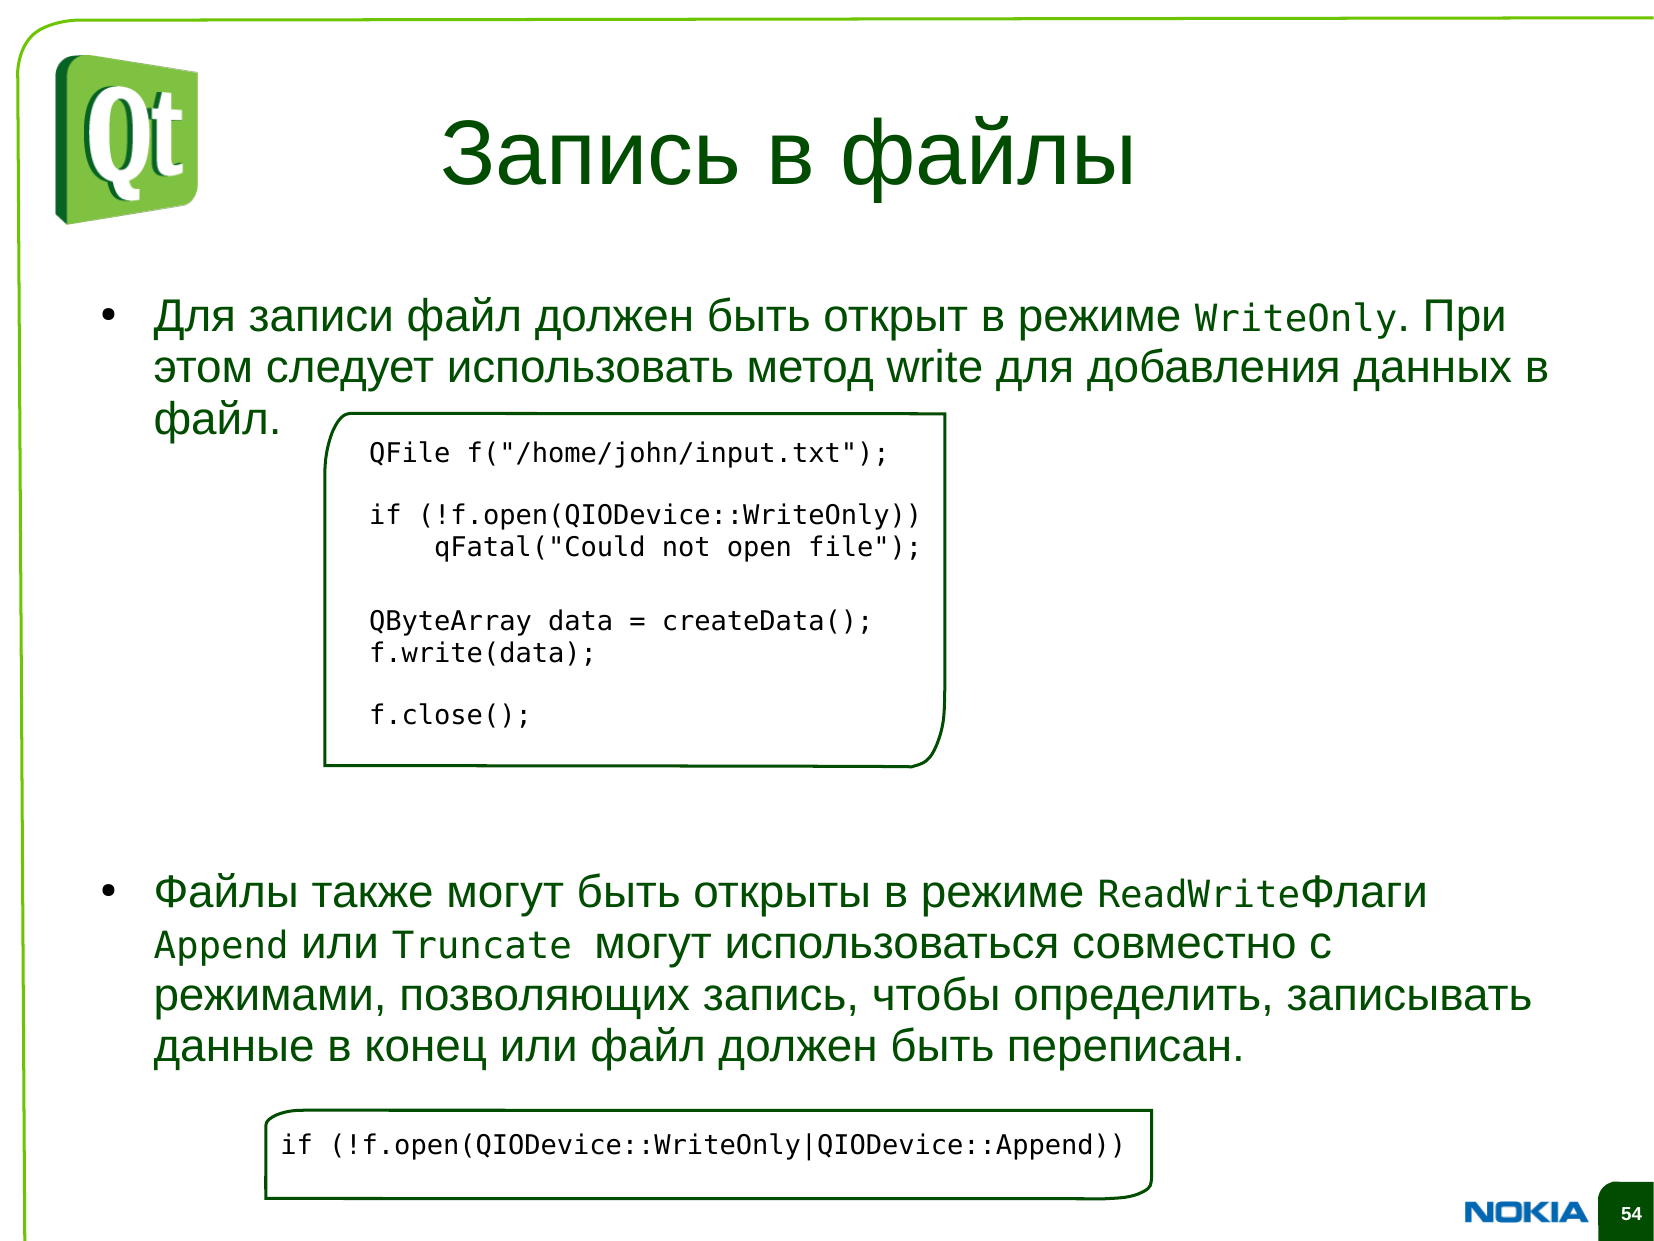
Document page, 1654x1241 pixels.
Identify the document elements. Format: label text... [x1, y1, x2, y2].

text_box if (!f.open(QIODevice::WriteOnly|QIODevice::Append)) [268, 1122, 1141, 1169]
list Для записи файл должен быть открыт в режиме WriteOnly. При этом следует использовать метод write для добавления данных в файл. Файлы также могут быть открыты в режиме ReadWriteФлаги Append или Truncate могут использоваться совместно с режимами, позволяющих запись, чтобы определить, записывать данные в конец или файл должен быть переписан. [82, 290, 1571, 1094]
picture [55, 55, 198, 225]
picture [1465, 1201, 1589, 1223]
title Запись в файлы [251, 49, 1327, 257]
